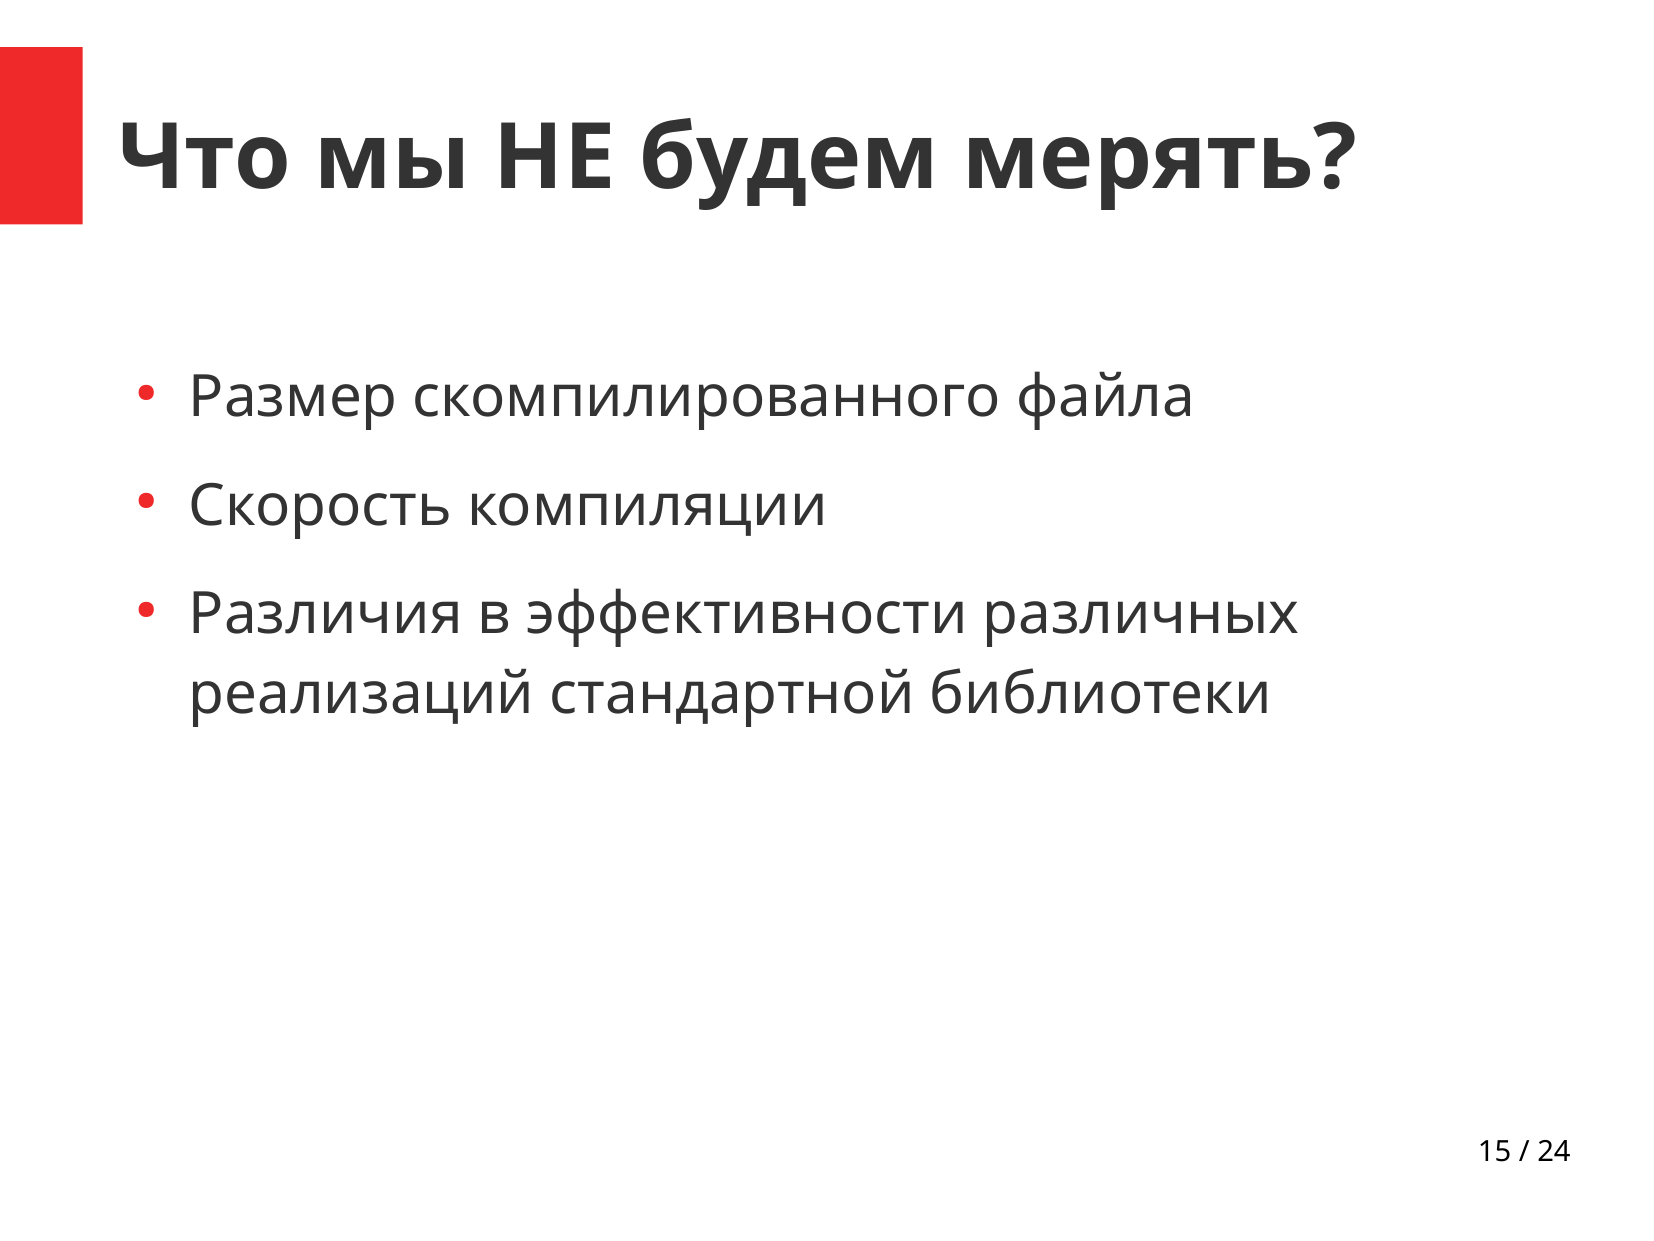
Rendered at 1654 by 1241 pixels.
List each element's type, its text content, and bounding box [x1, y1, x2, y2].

title Что мы НЕ будем мерять? [118, 49, 1571, 257]
list Размер скомпилированного файла Скорость компиляции Различия в эффективности различных реализаций стандартной библиотеки [118, 354, 1536, 1074]
